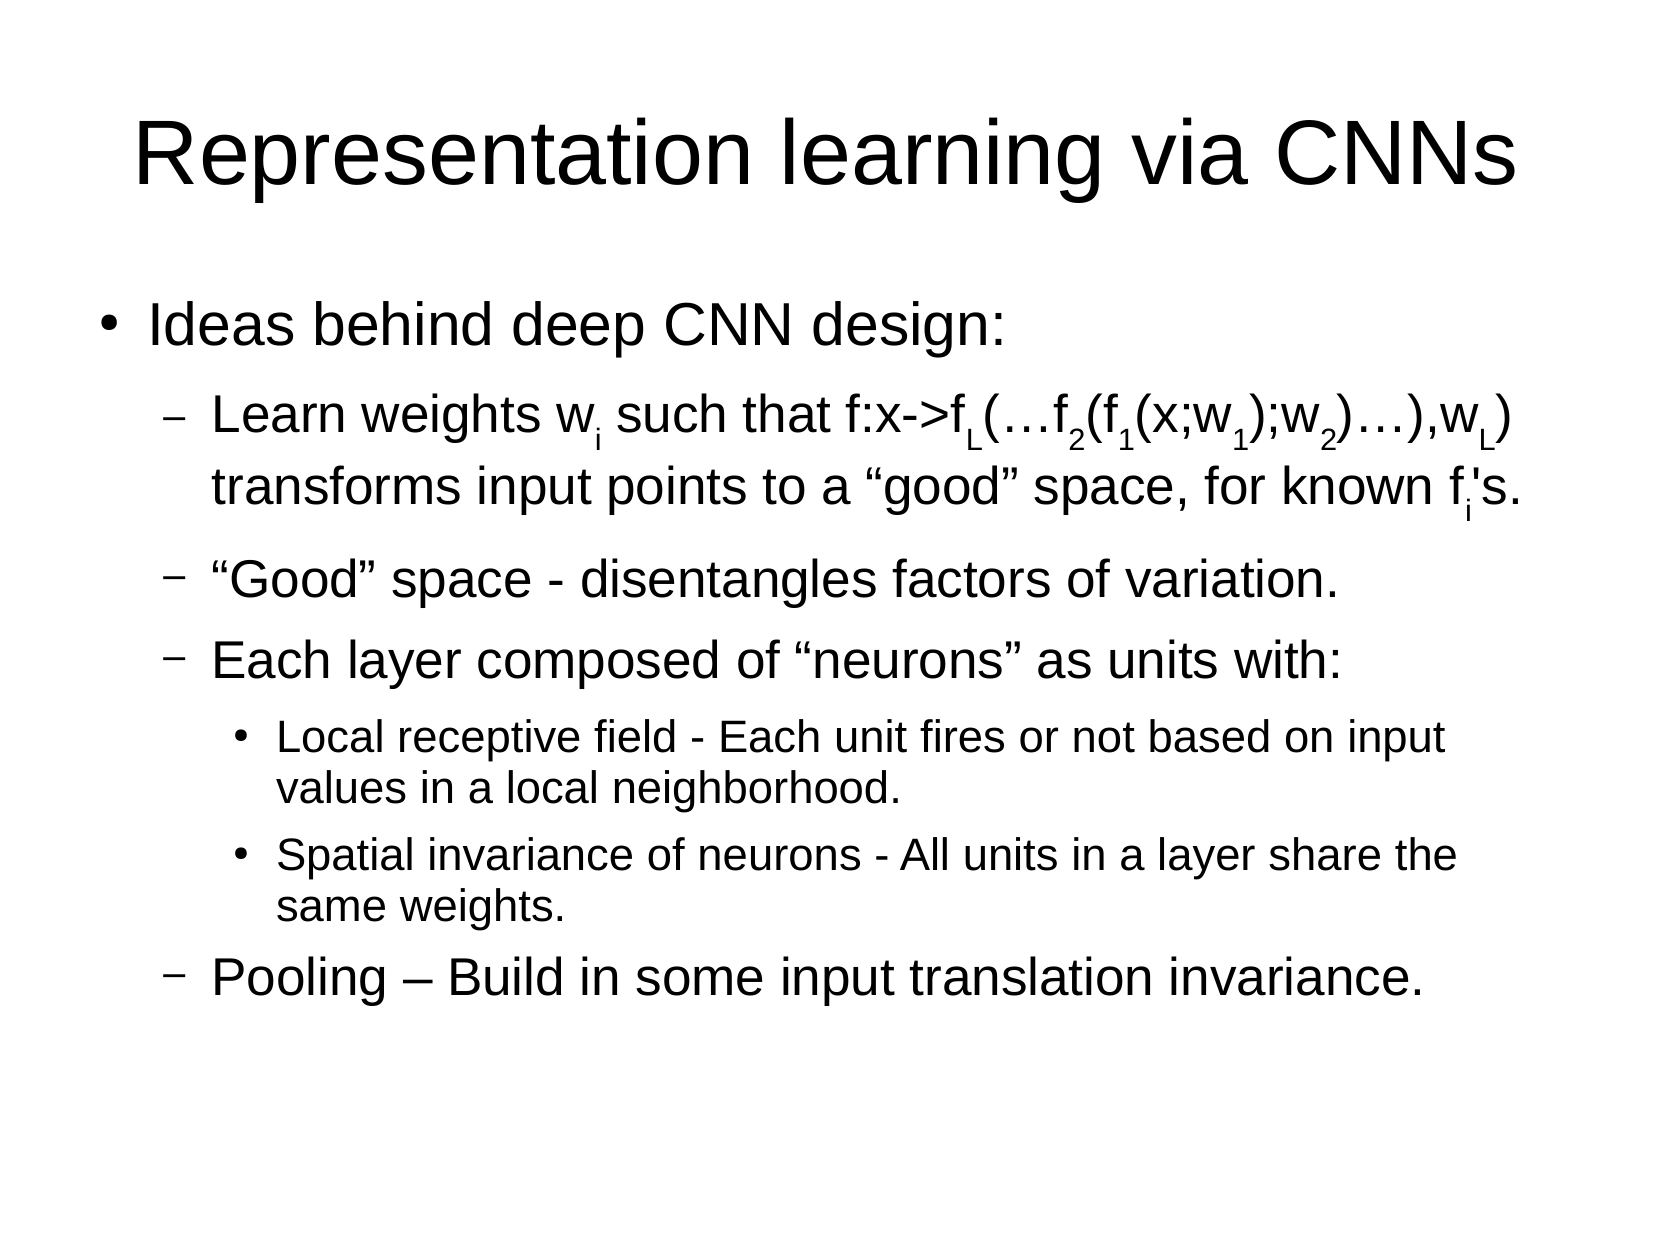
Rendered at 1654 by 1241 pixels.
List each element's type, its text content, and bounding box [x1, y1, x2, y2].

list Ideas behind deep CNN design: Learn weights wi such that f:x->fL(…f2(f1(x;w1);w2)…),wL) transforms input points to a “good” space, for known fi's. “Good” space - disentangles factors of variation. Each layer composed of “neurons” as units with: Local receptive field - Each unit fires or not based on input values in a local neighborhood. Spatial invariance of neurons - All units in a layer share the same weights. Pooling – Build in some input translation invariance. [82, 290, 1571, 1010]
title Representation learning via CNNs [82, 49, 1571, 257]
